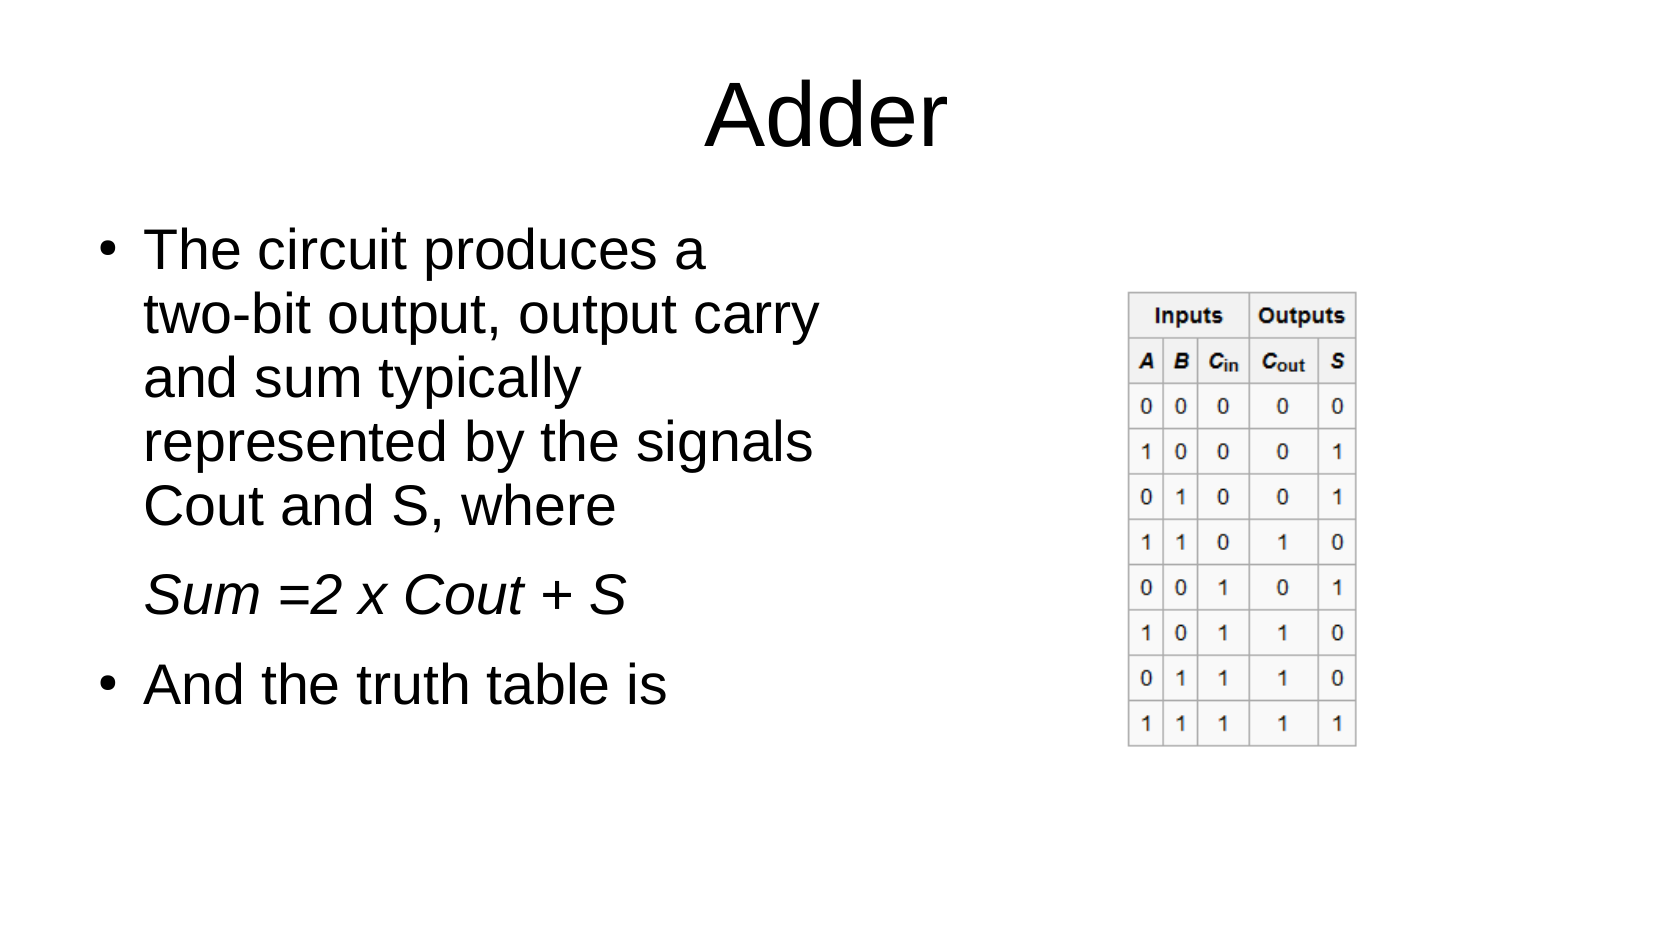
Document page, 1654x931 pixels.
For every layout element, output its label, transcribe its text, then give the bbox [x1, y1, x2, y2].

picture [1125, 289, 1360, 751]
title Adder [82, 37, 1571, 193]
list The circuit produces a two-bit output, output carry and sum typically represented by the signals Cout and S, where Sum =2 x Cout + S And the truth table is [82, 217, 826, 758]
